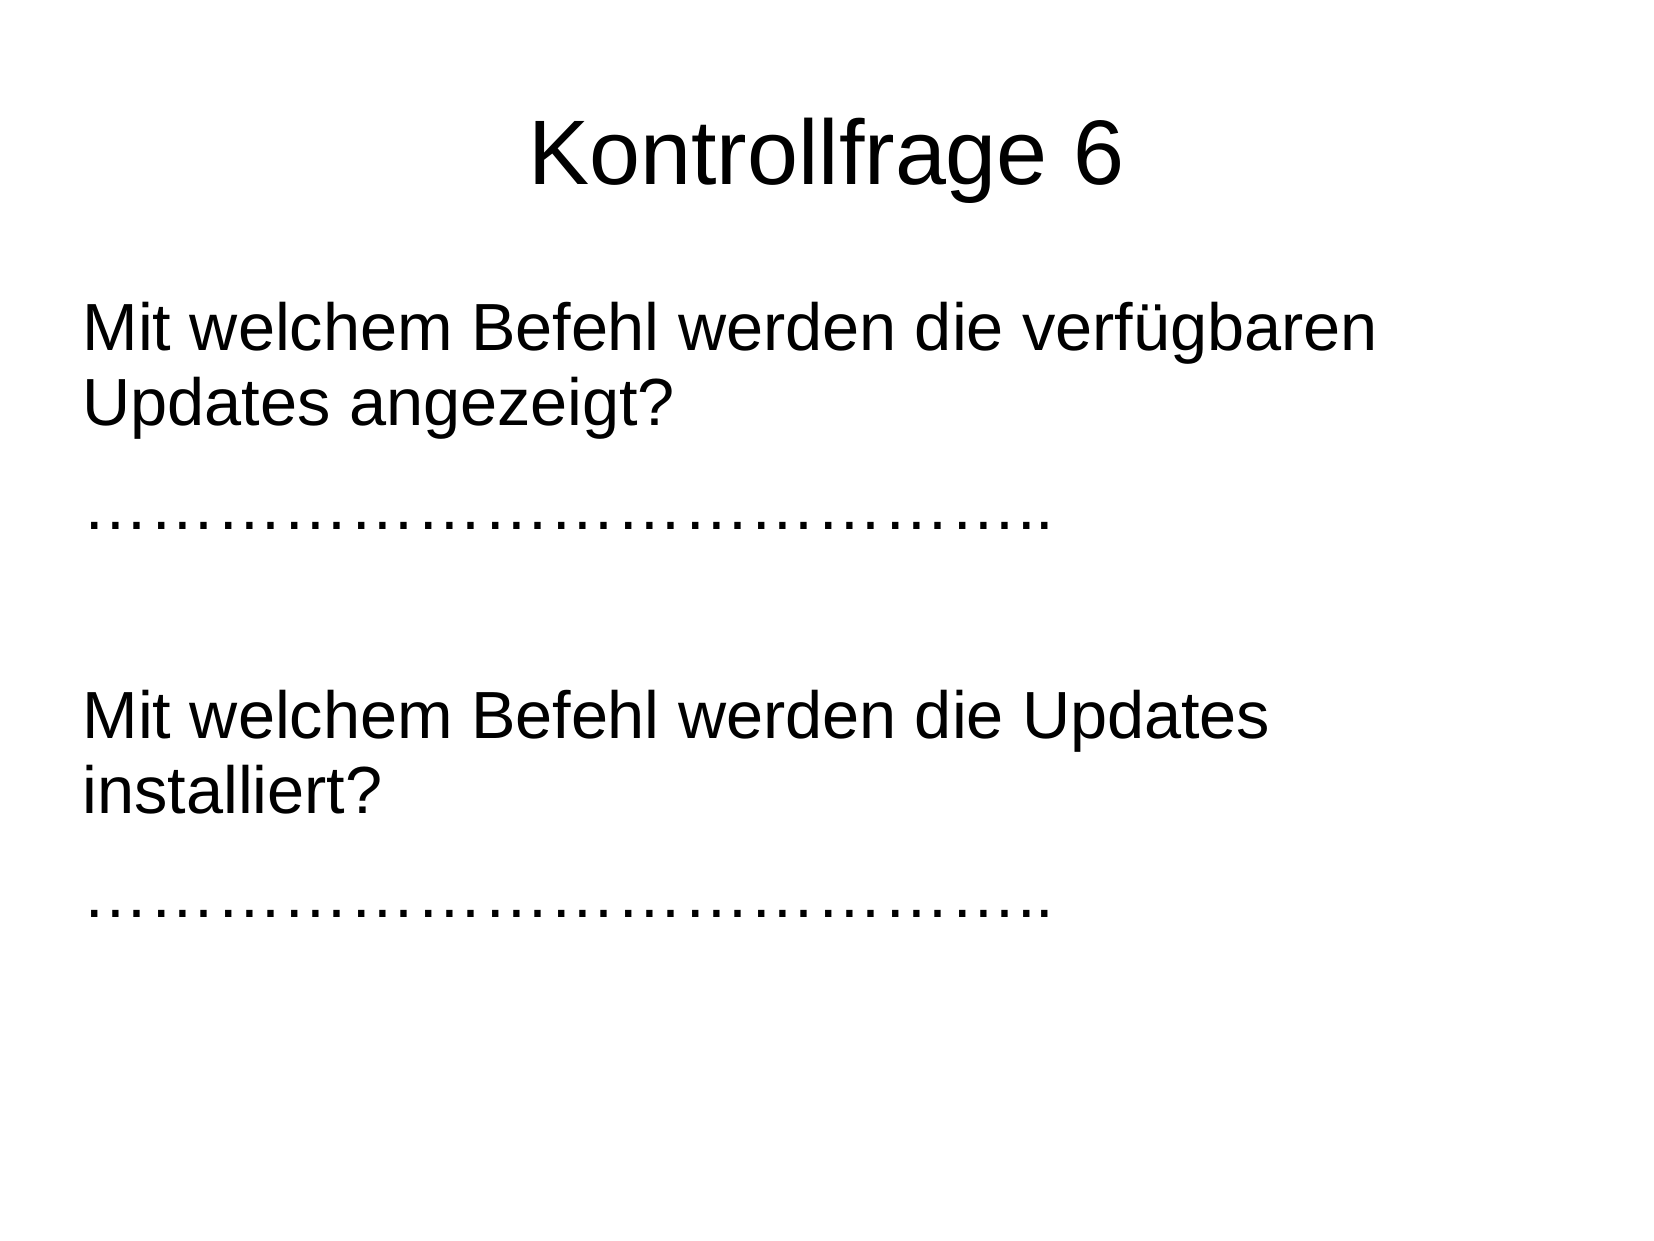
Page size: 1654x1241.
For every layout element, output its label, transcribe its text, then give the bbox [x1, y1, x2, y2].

list Mit welchem Befehl werden die verfügbaren Updates angezeigt? …………………………………….. Mit welchem Befehl werden die Updates installiert? …………………………………….. [82, 290, 1571, 1010]
title Kontrollfrage 6 [82, 101, 1571, 205]
